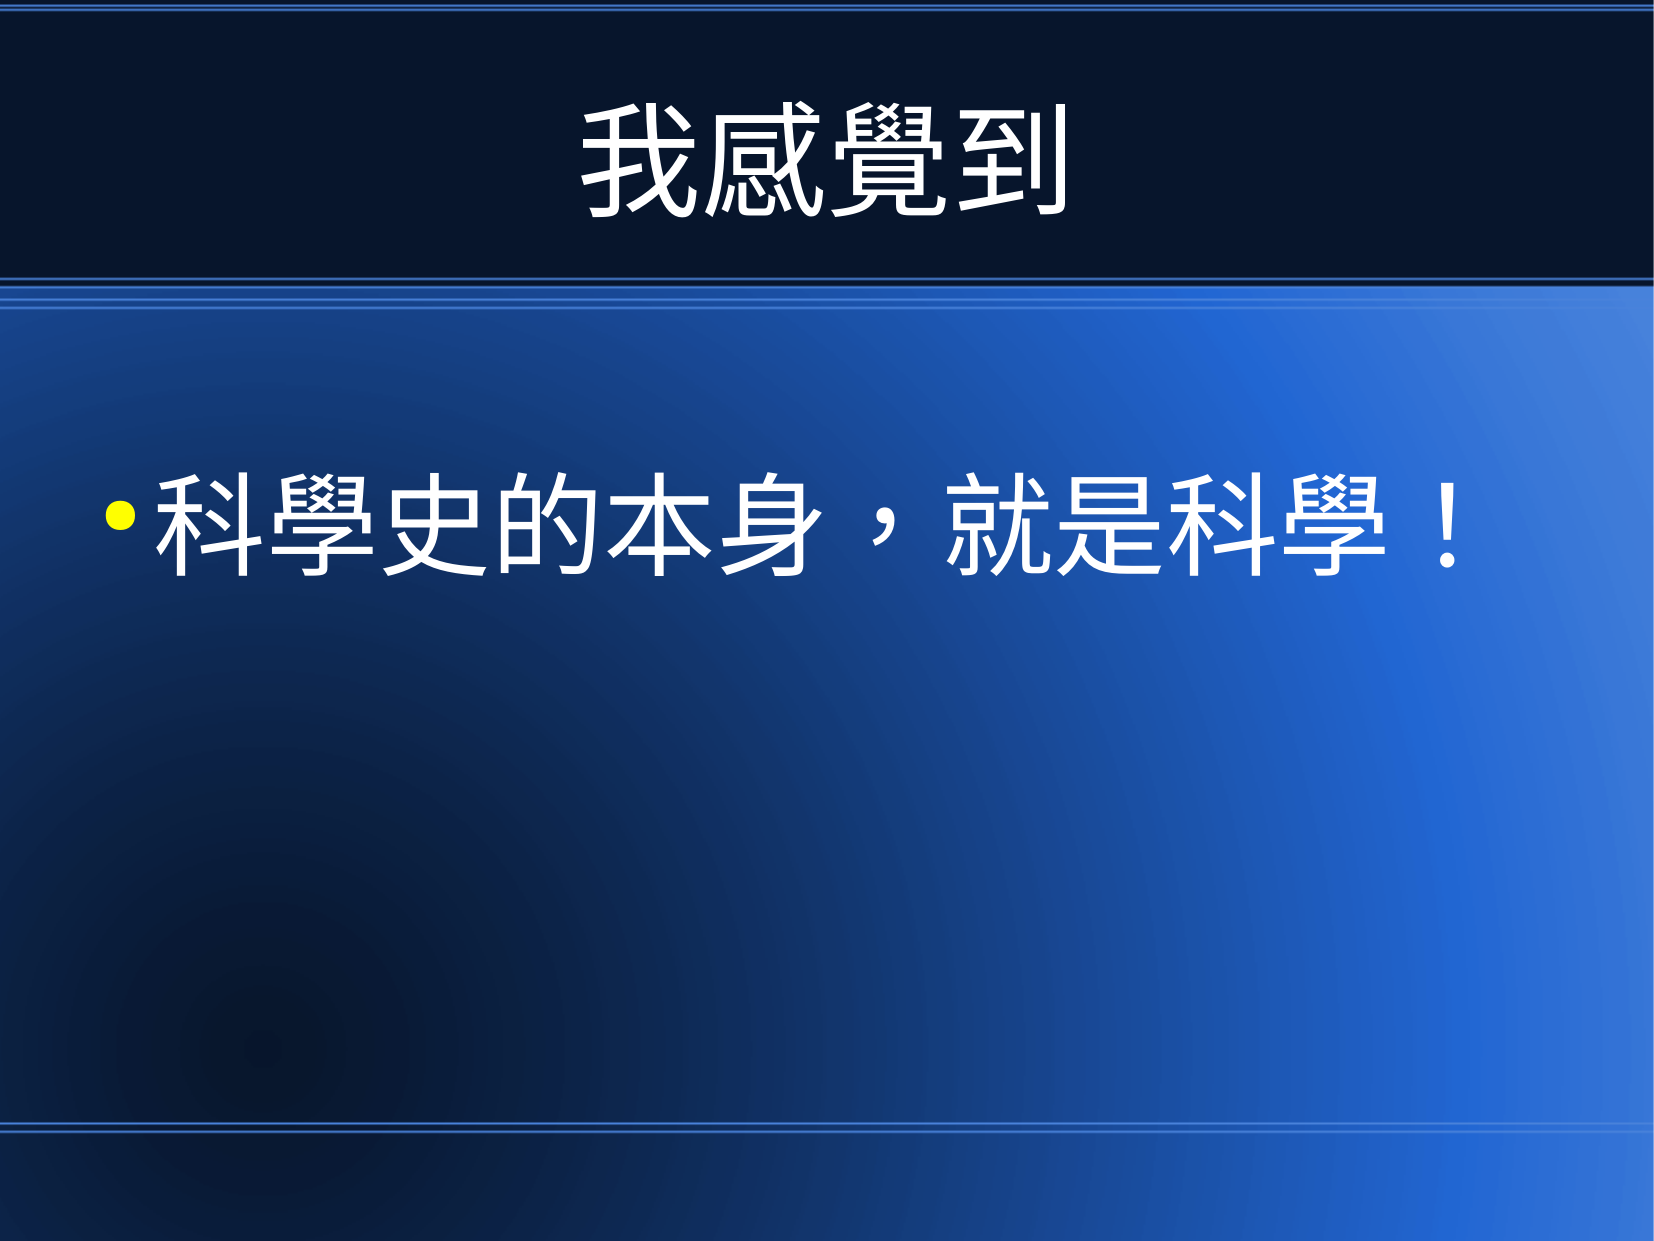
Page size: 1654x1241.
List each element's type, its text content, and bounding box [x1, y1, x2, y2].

title 我感覺到 [82, 49, 1571, 257]
picture [0, 0, 1654, 1241]
list 科學史的本身，就是科學！ [82, 355, 1571, 1241]
